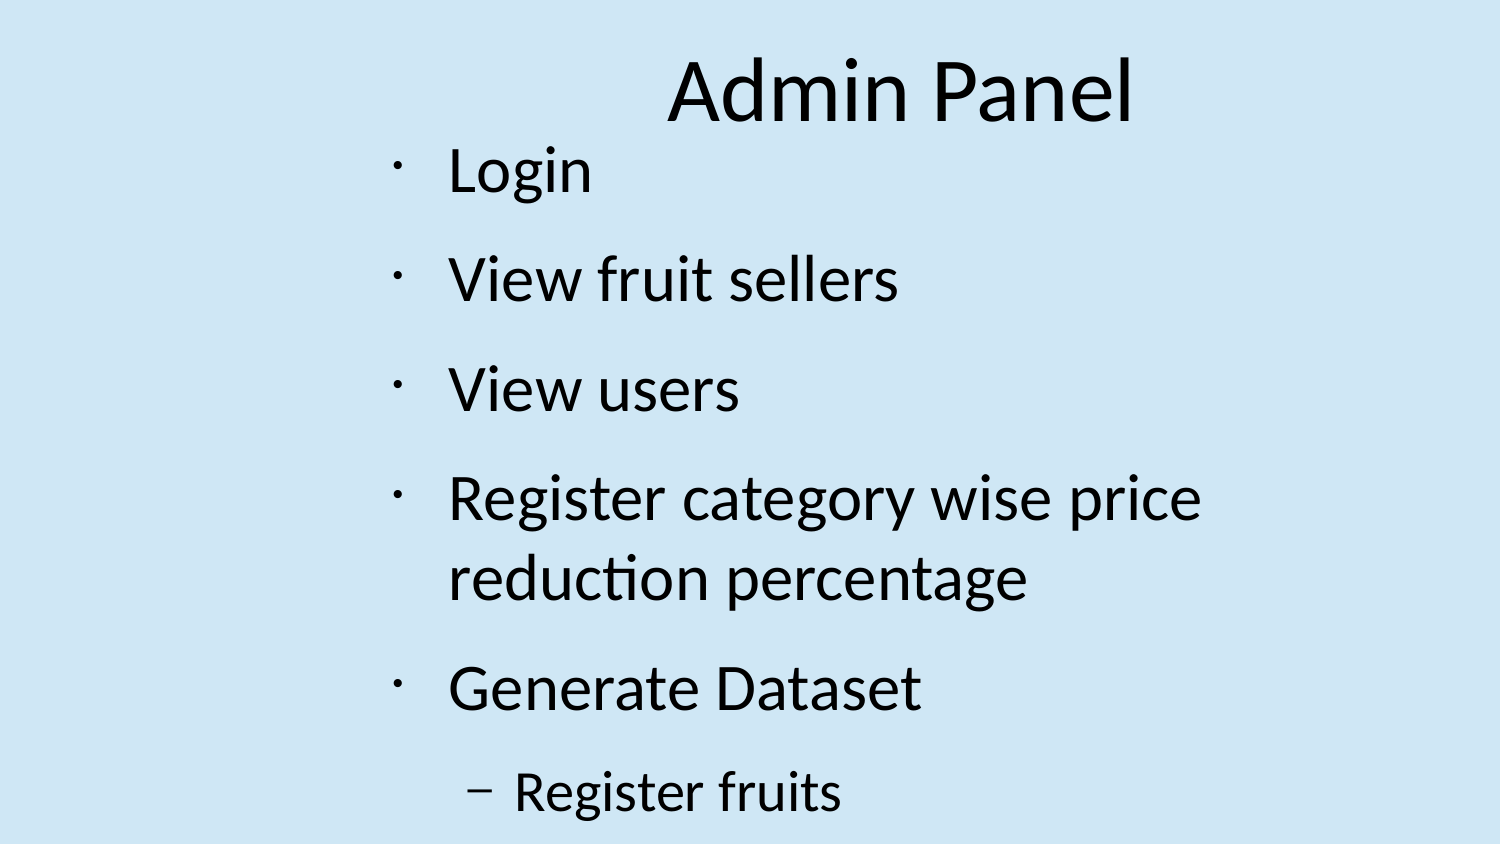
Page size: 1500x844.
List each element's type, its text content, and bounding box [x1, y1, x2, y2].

list Login View fruit sellers View users Register category wise price reduction percentage Generate Dataset Register fruits Upload fruits images for various types of quality [377, 118, 1413, 694]
title Admin Panel [386, 22, 1418, 142]
